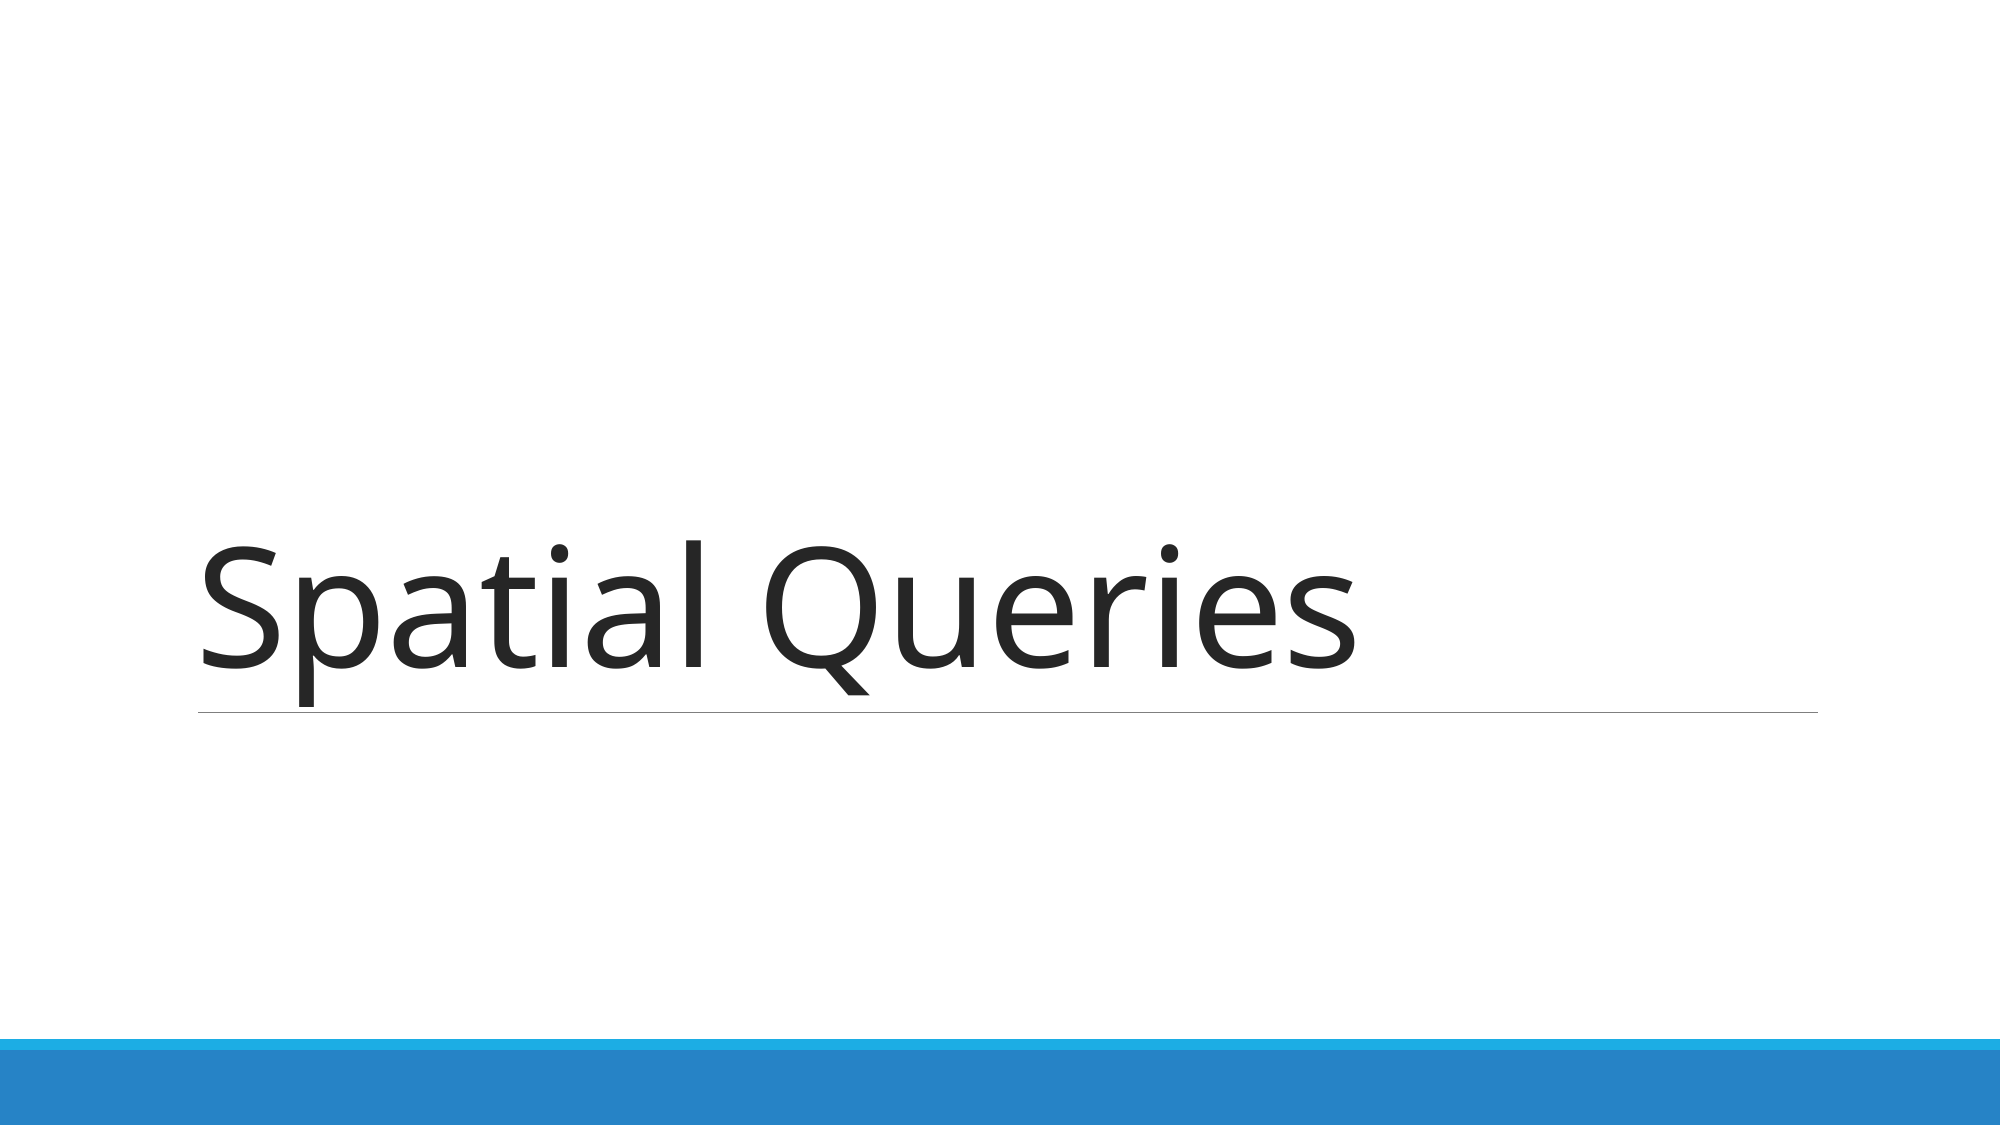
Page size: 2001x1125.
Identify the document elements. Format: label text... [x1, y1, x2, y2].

title Spatial Queries [180, 124, 1831, 710]
